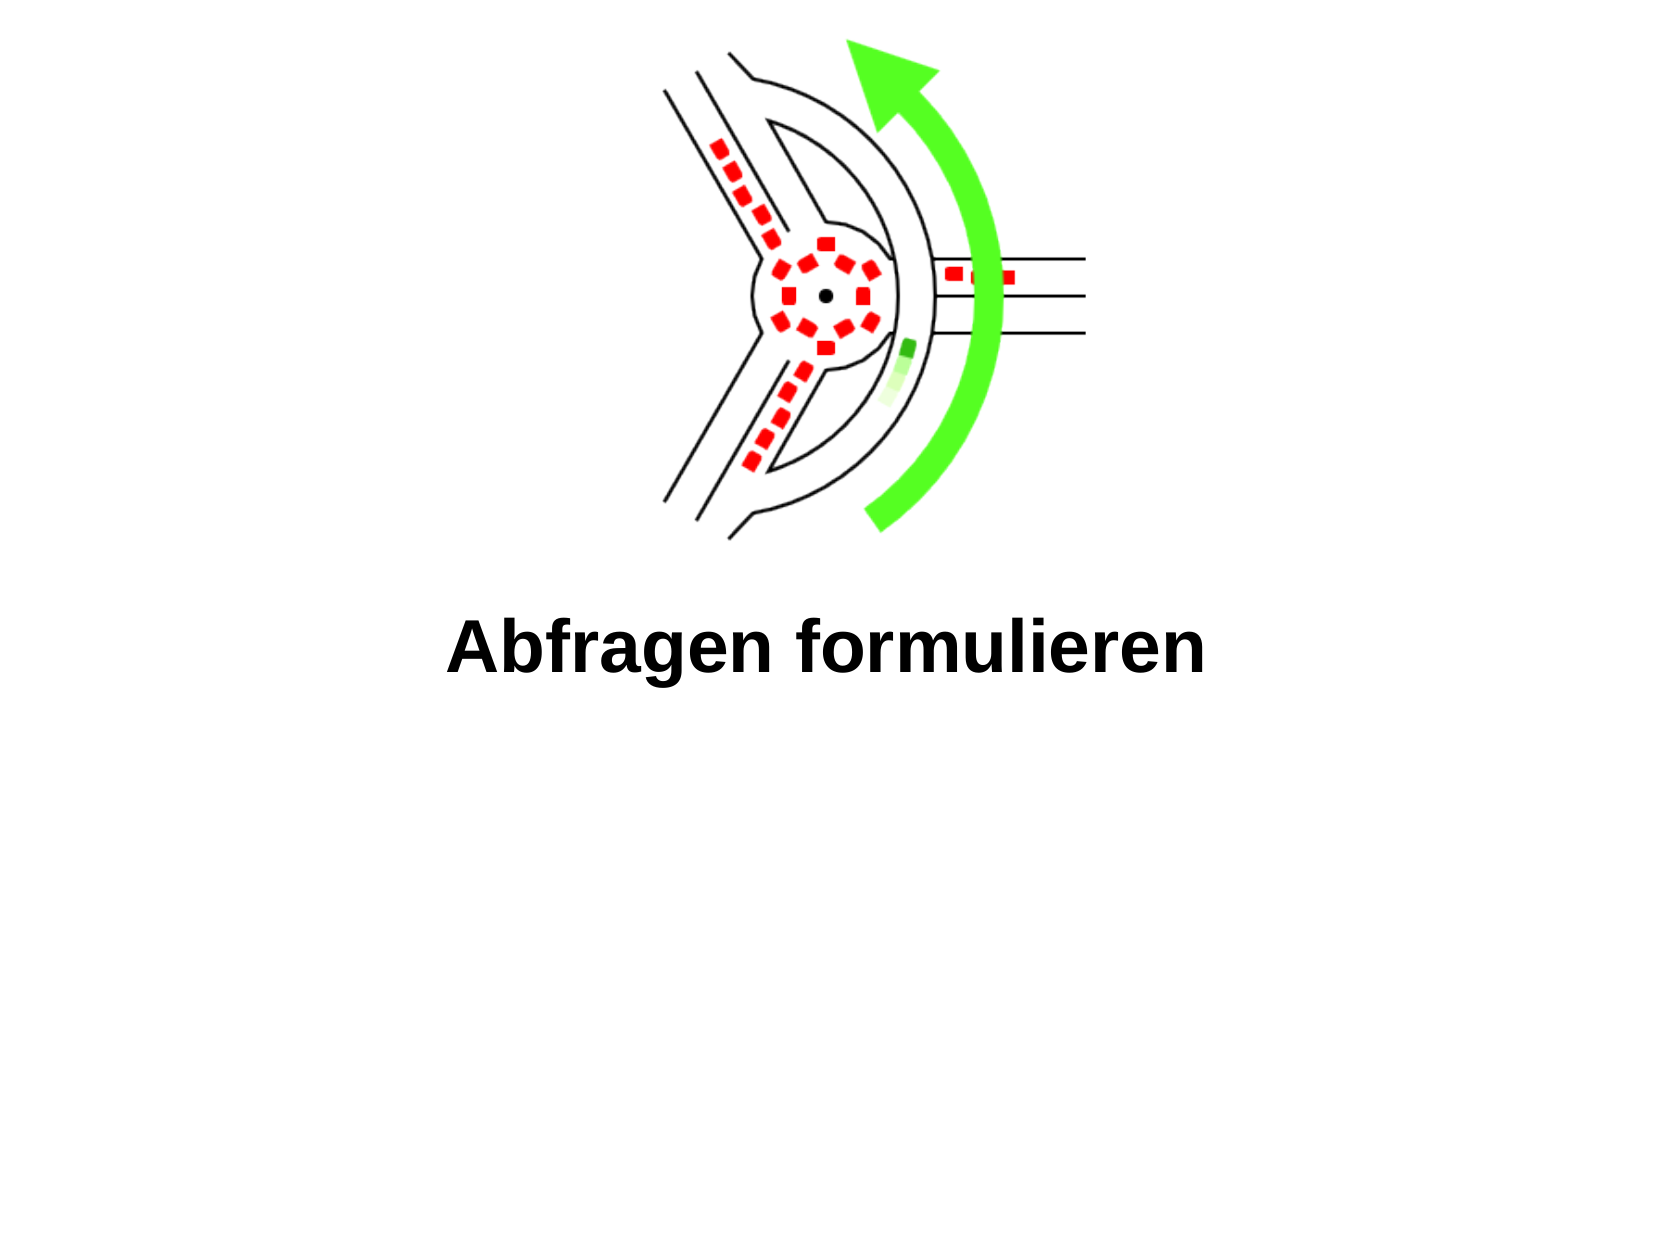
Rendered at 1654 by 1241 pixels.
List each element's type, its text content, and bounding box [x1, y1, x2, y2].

text_box Abfragen formulieren [430, 597, 1223, 697]
picture [567, 37, 1086, 556]
